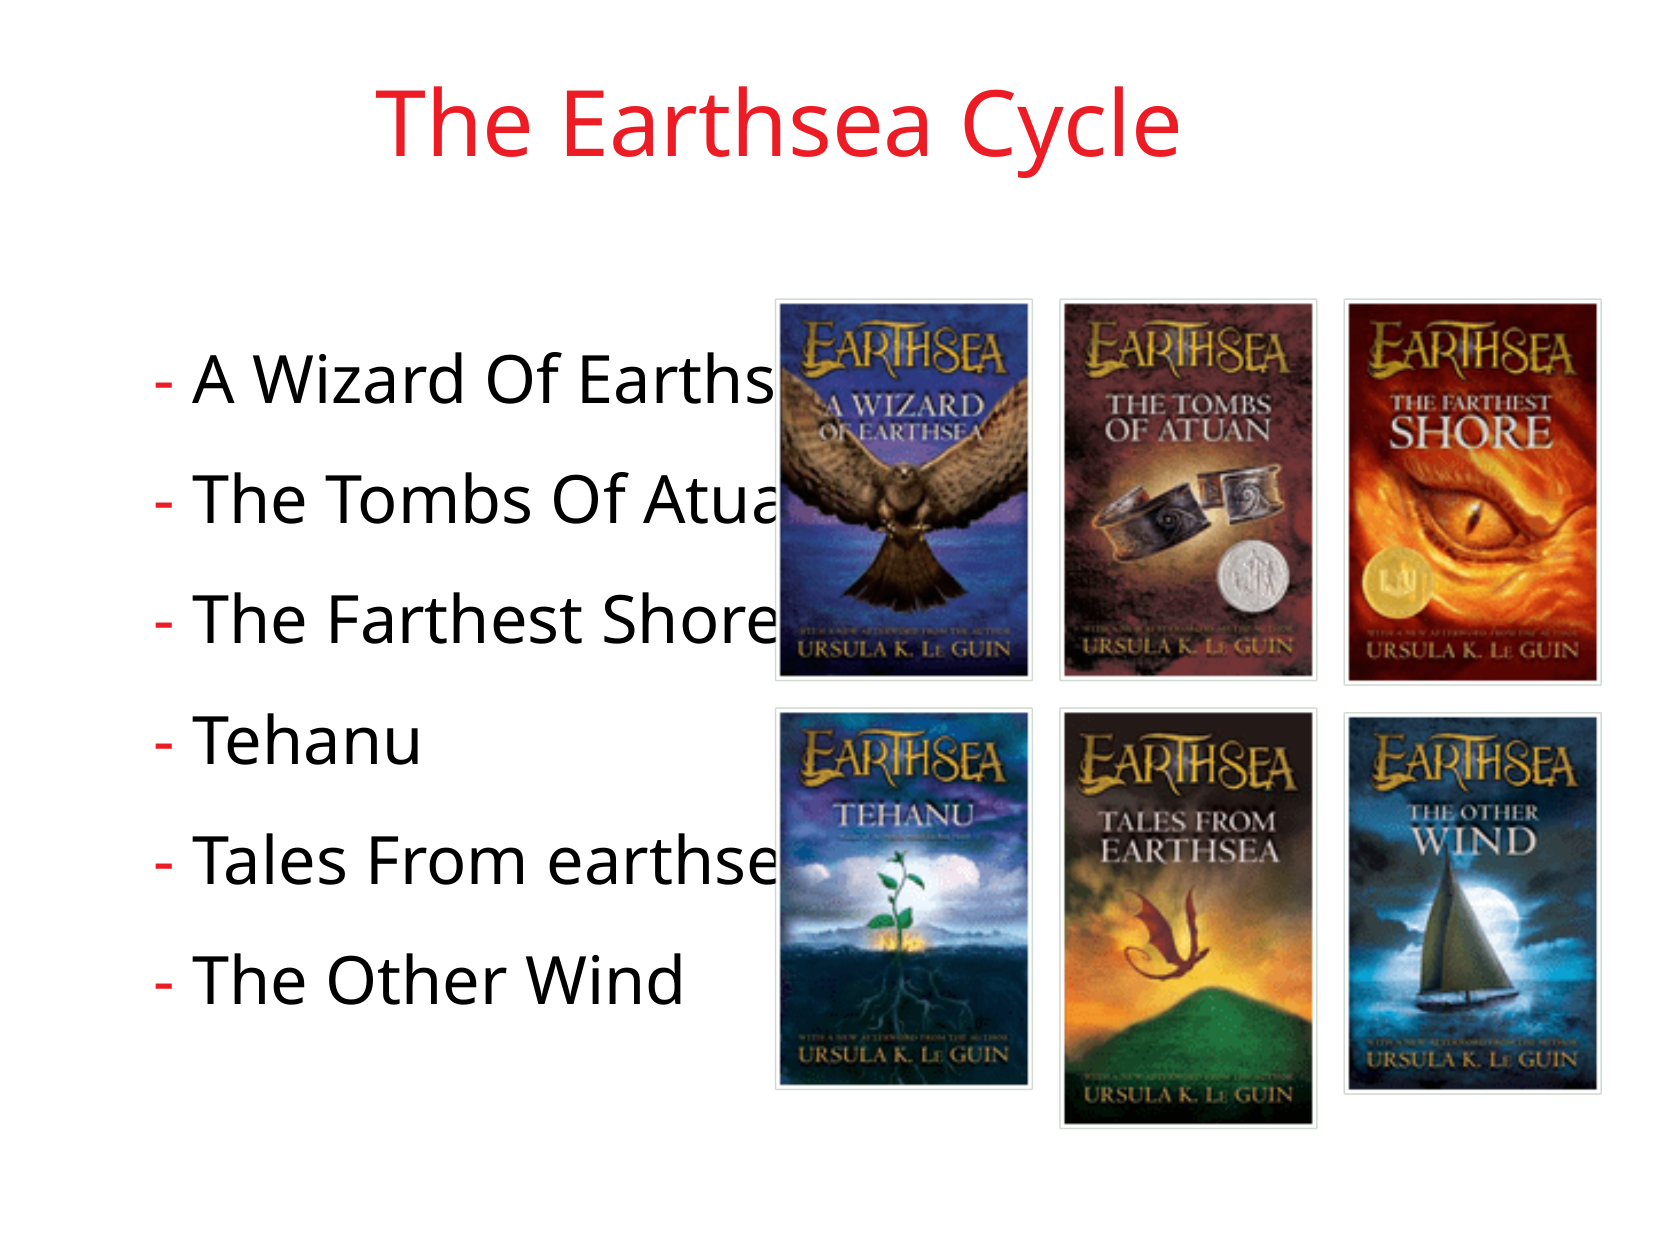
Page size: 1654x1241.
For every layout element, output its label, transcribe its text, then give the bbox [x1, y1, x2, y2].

list - A Wizard Of Earthsea - The Tombs Of Atuan - The Farthest Shore - Tehanu - Tales From earthsea - The Other Wind [82, 331, 689, 1052]
picture [689, 247, 1654, 1182]
title The Earthsea Cycle [35, 17, 1524, 225]
